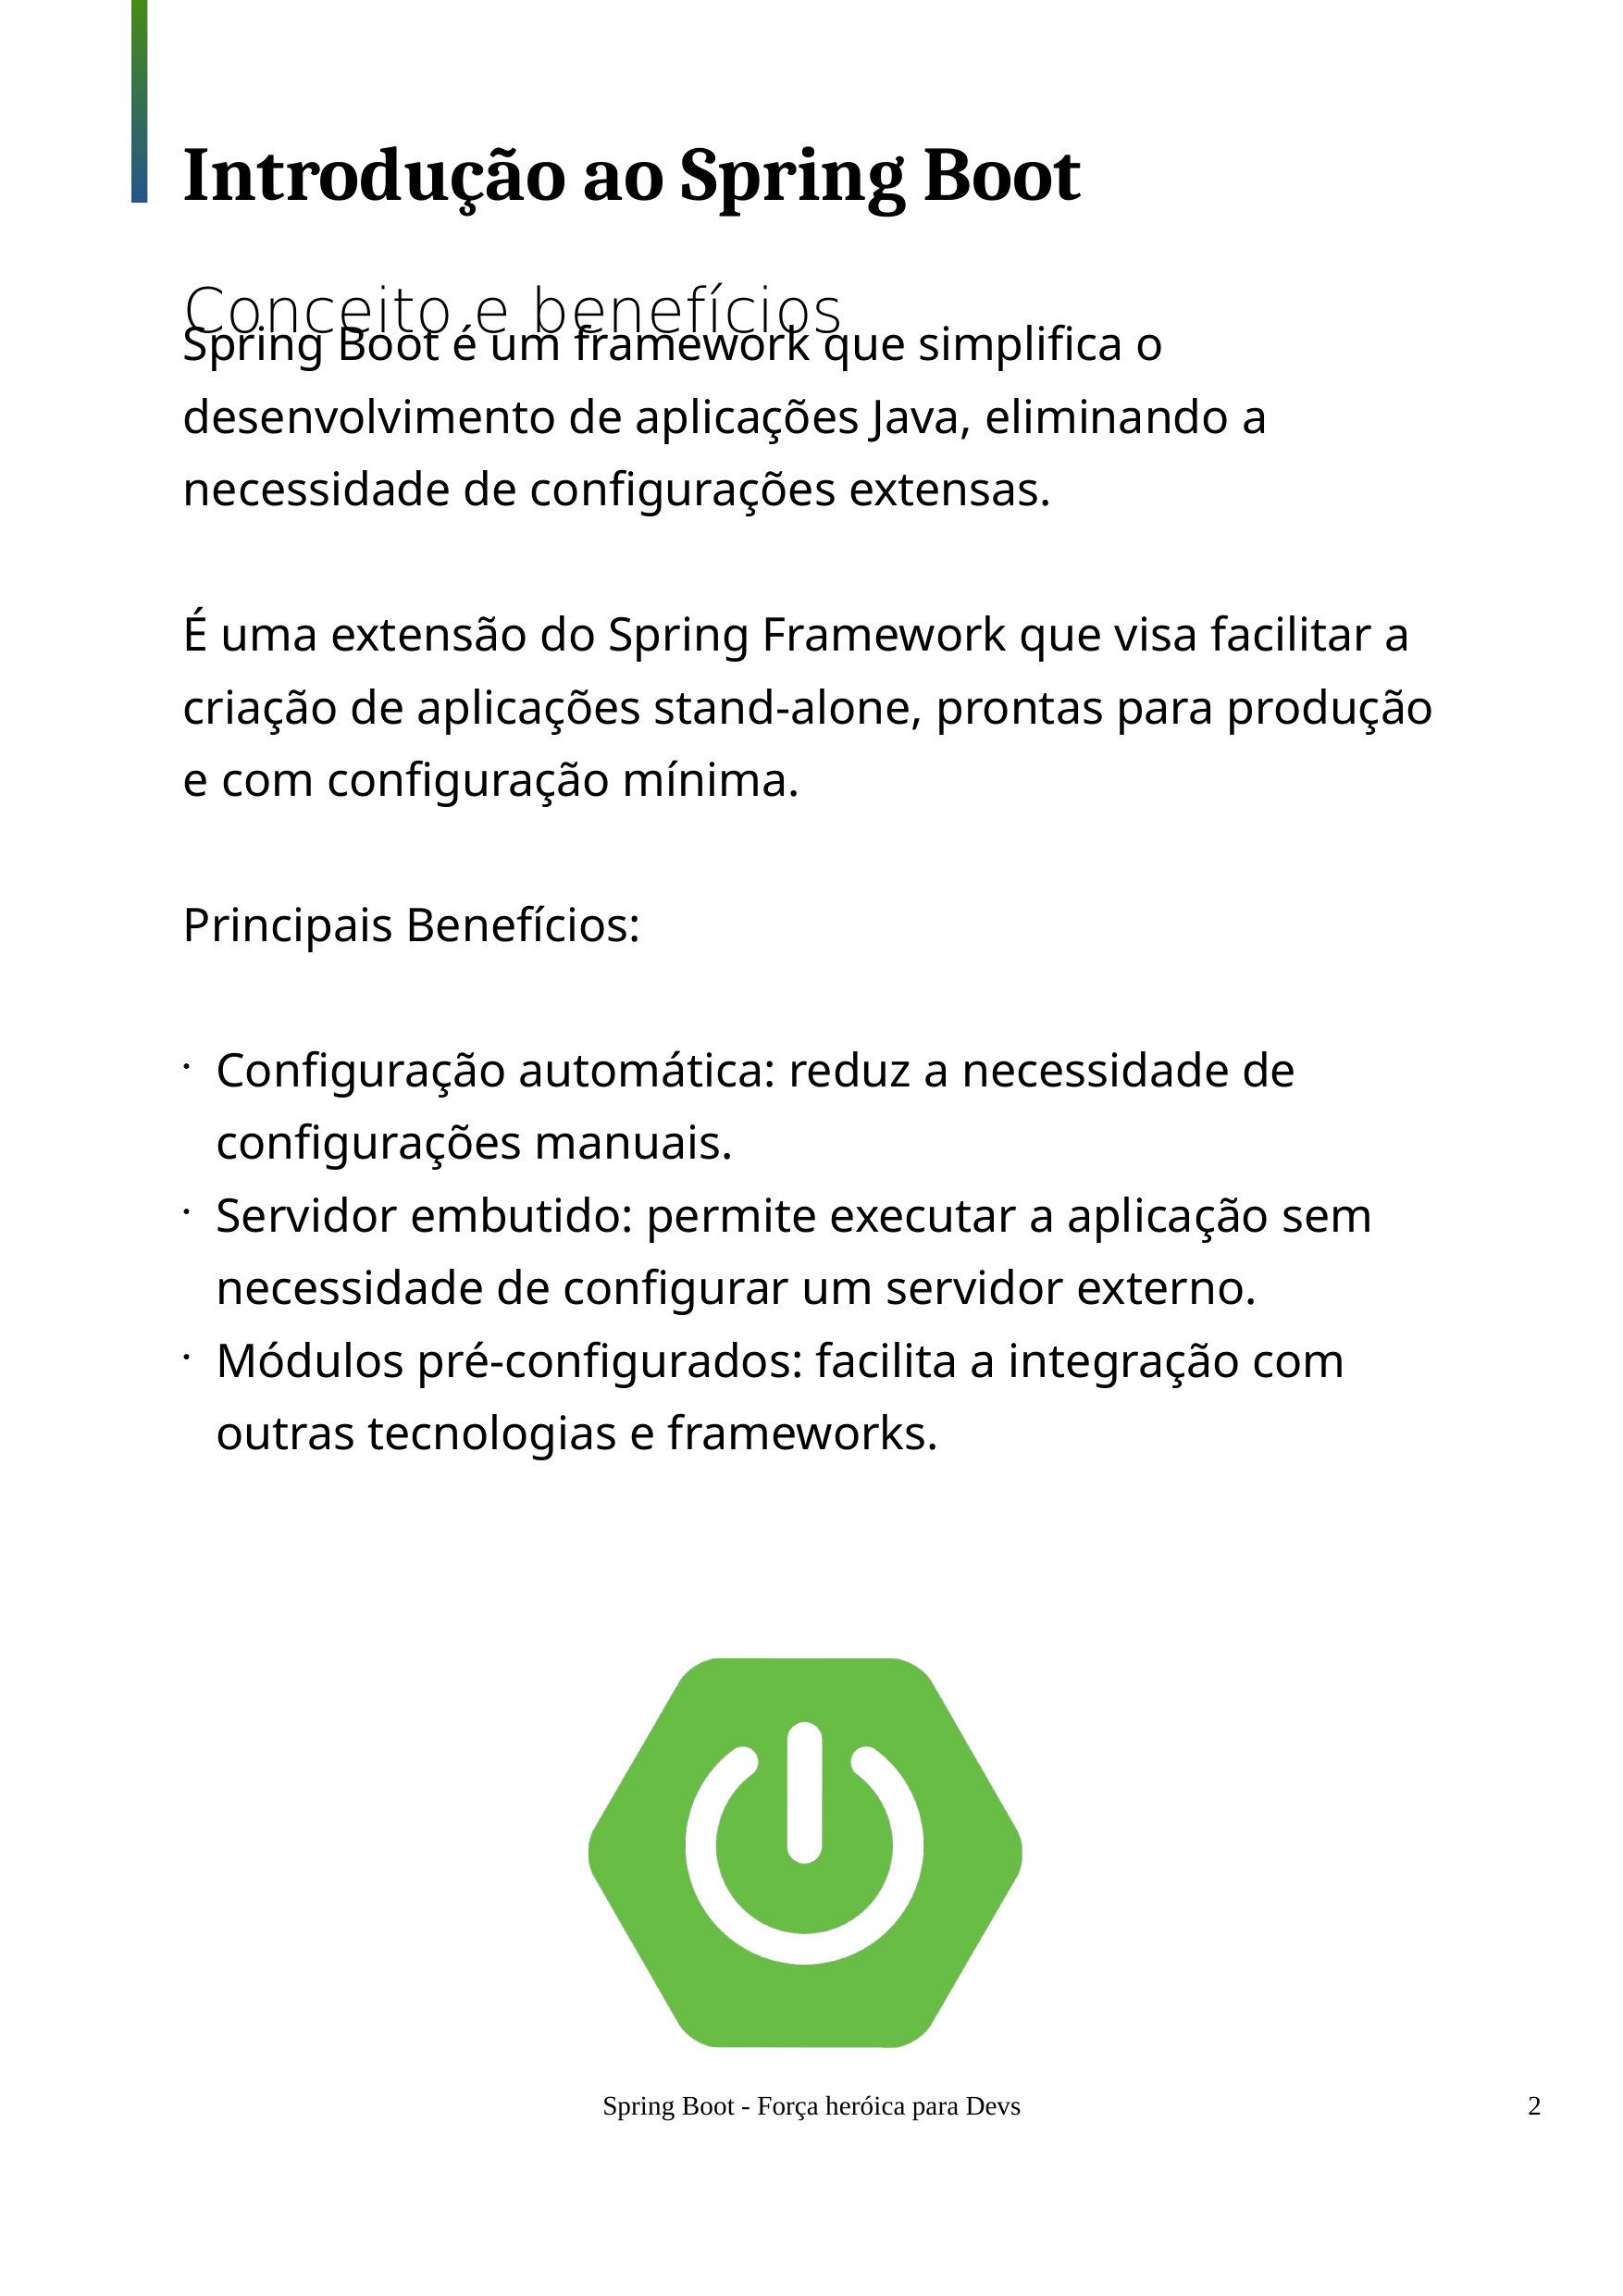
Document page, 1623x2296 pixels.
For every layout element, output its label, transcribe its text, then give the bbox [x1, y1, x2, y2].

text_box [130, 0, 148, 203]
text_box Introdução ao Spring Boot [169, 119, 1563, 230]
text_box Conceito e benefícios [169, 256, 1563, 366]
text_box Spring Boot é um framework que simplifica o desenvolvimento de aplicações Java, eliminando a necessidade de configurações extensas. É uma extensão do Spring Framework que visa facilitar a criação de aplicações stand-alone, prontas para produção e com configuração mínima. Principais Benefícios: Configuração automática: reduz a necessidade de configurações manuais. Servidor embutido: permite executar a aplicação sem necessidade de configurar um servidor externo. Módulos pré-configurados: facilita a integração com outras tecnologias e frameworks. [169, 650, 1476, 1115]
picture [588, 1657, 1022, 2048]
